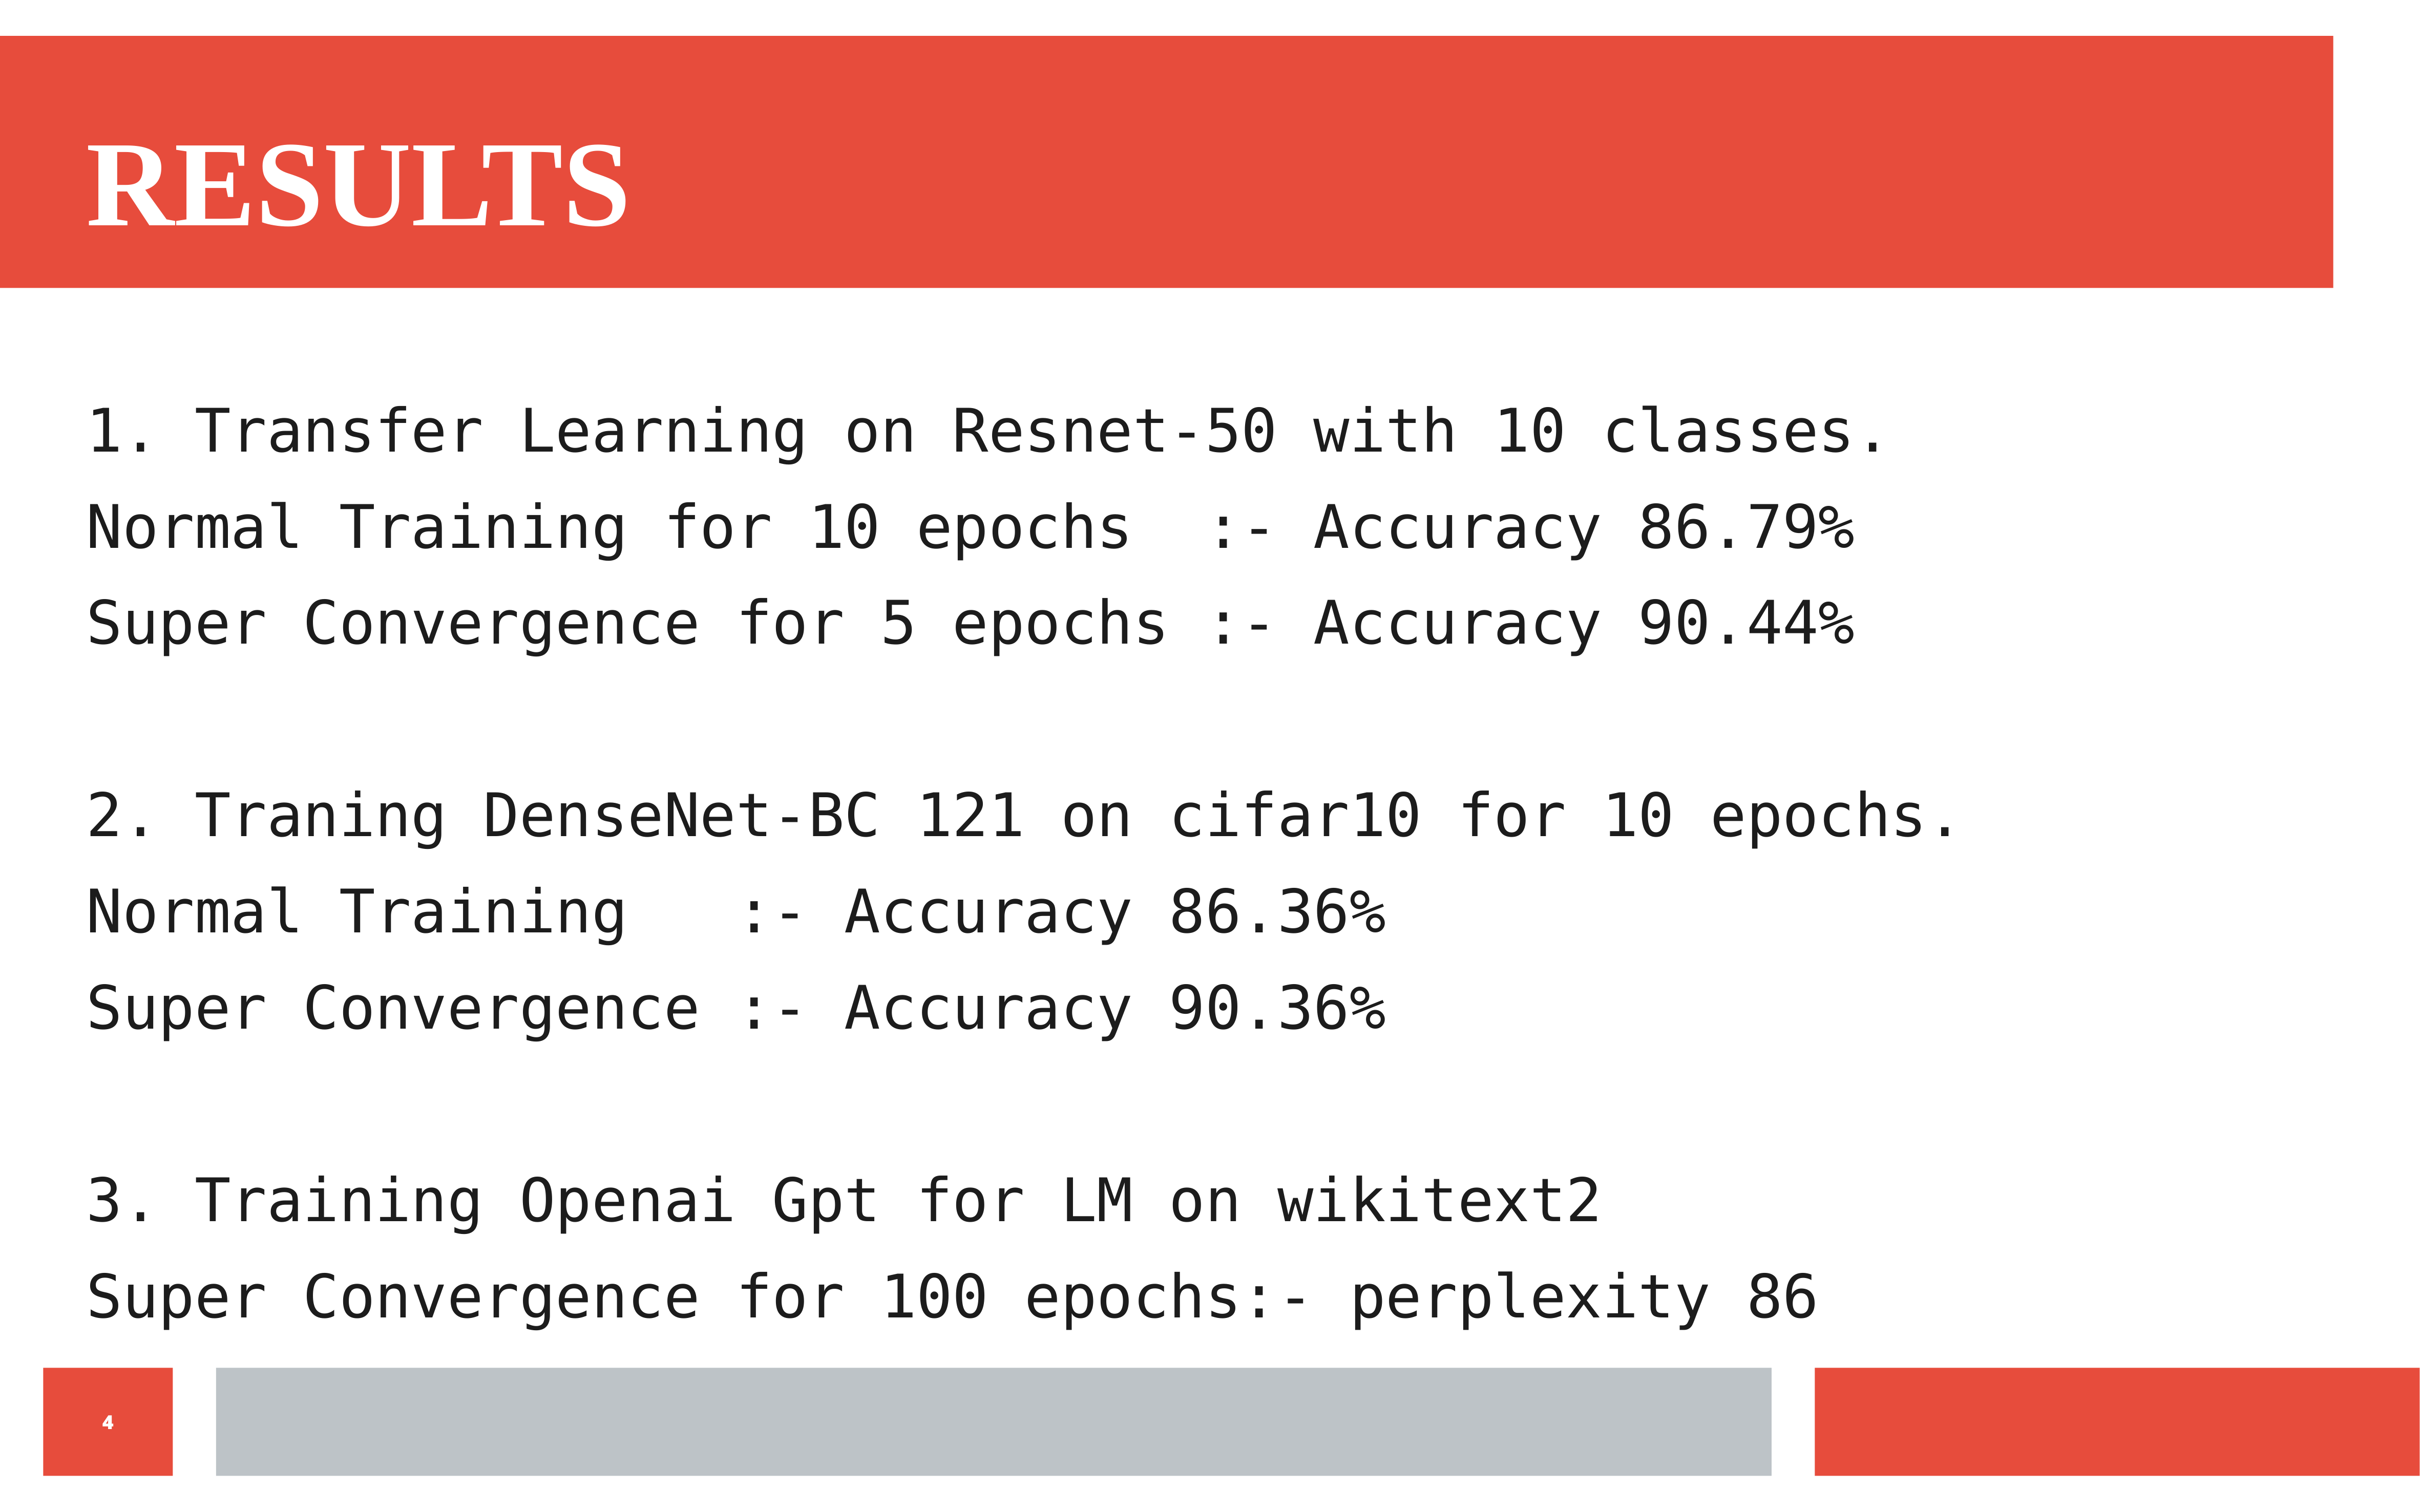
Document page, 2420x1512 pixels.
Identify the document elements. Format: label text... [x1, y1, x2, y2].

list 1. Transfer Learning on Resnet-50 with 10 classes. Normal Training for 10 epochs :- Accuracy 86.79% Super Convergence for 5 epochs :- Accuracy 90.44% 2. Traning DenseNet-BC 121 on cifar10 for 10 epochs. Normal Training :- Accuracy 86.36% Super Convergence :- Accuracy 90.36% 3. Training Openai Gpt for LM on wikitext2 Super Convergence for 100 epochs:- perplexity 86 [86, 396, 2290, 1332]
title RESULTS [86, 72, 2333, 252]
